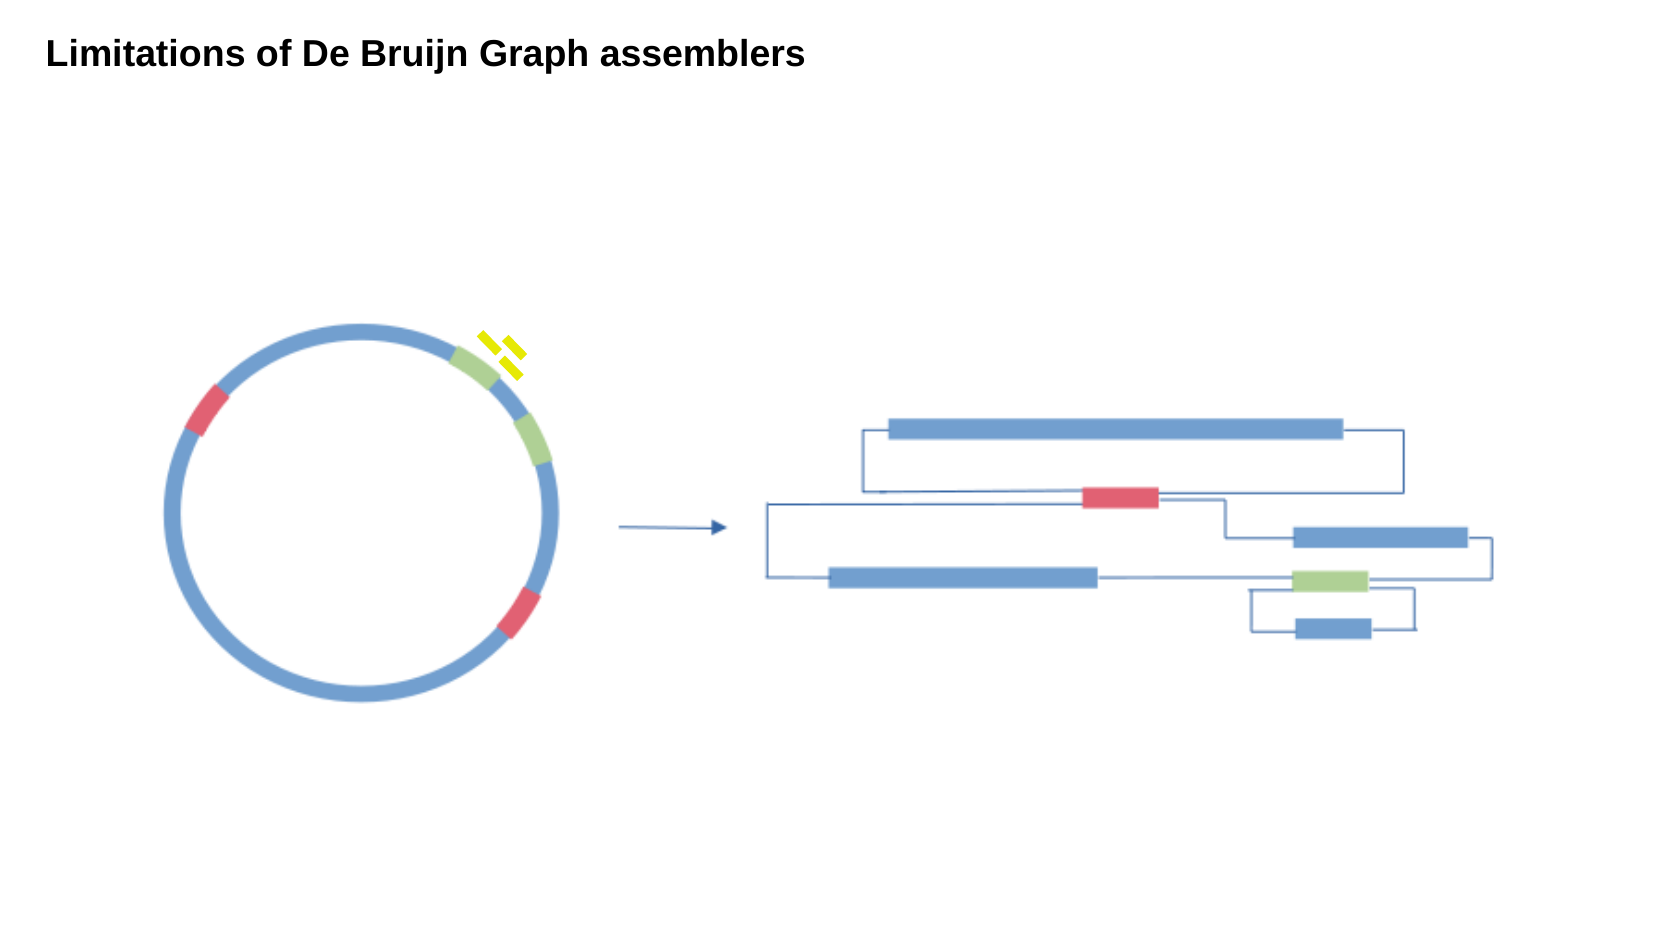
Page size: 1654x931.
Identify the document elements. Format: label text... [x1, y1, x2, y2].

picture [144, 265, 1529, 741]
text_box [476, 330, 502, 356]
text_box [498, 355, 524, 381]
text_box Limitations of De Bruijn Graph assemblers [30, 25, 1108, 133]
text_box [501, 334, 528, 361]
